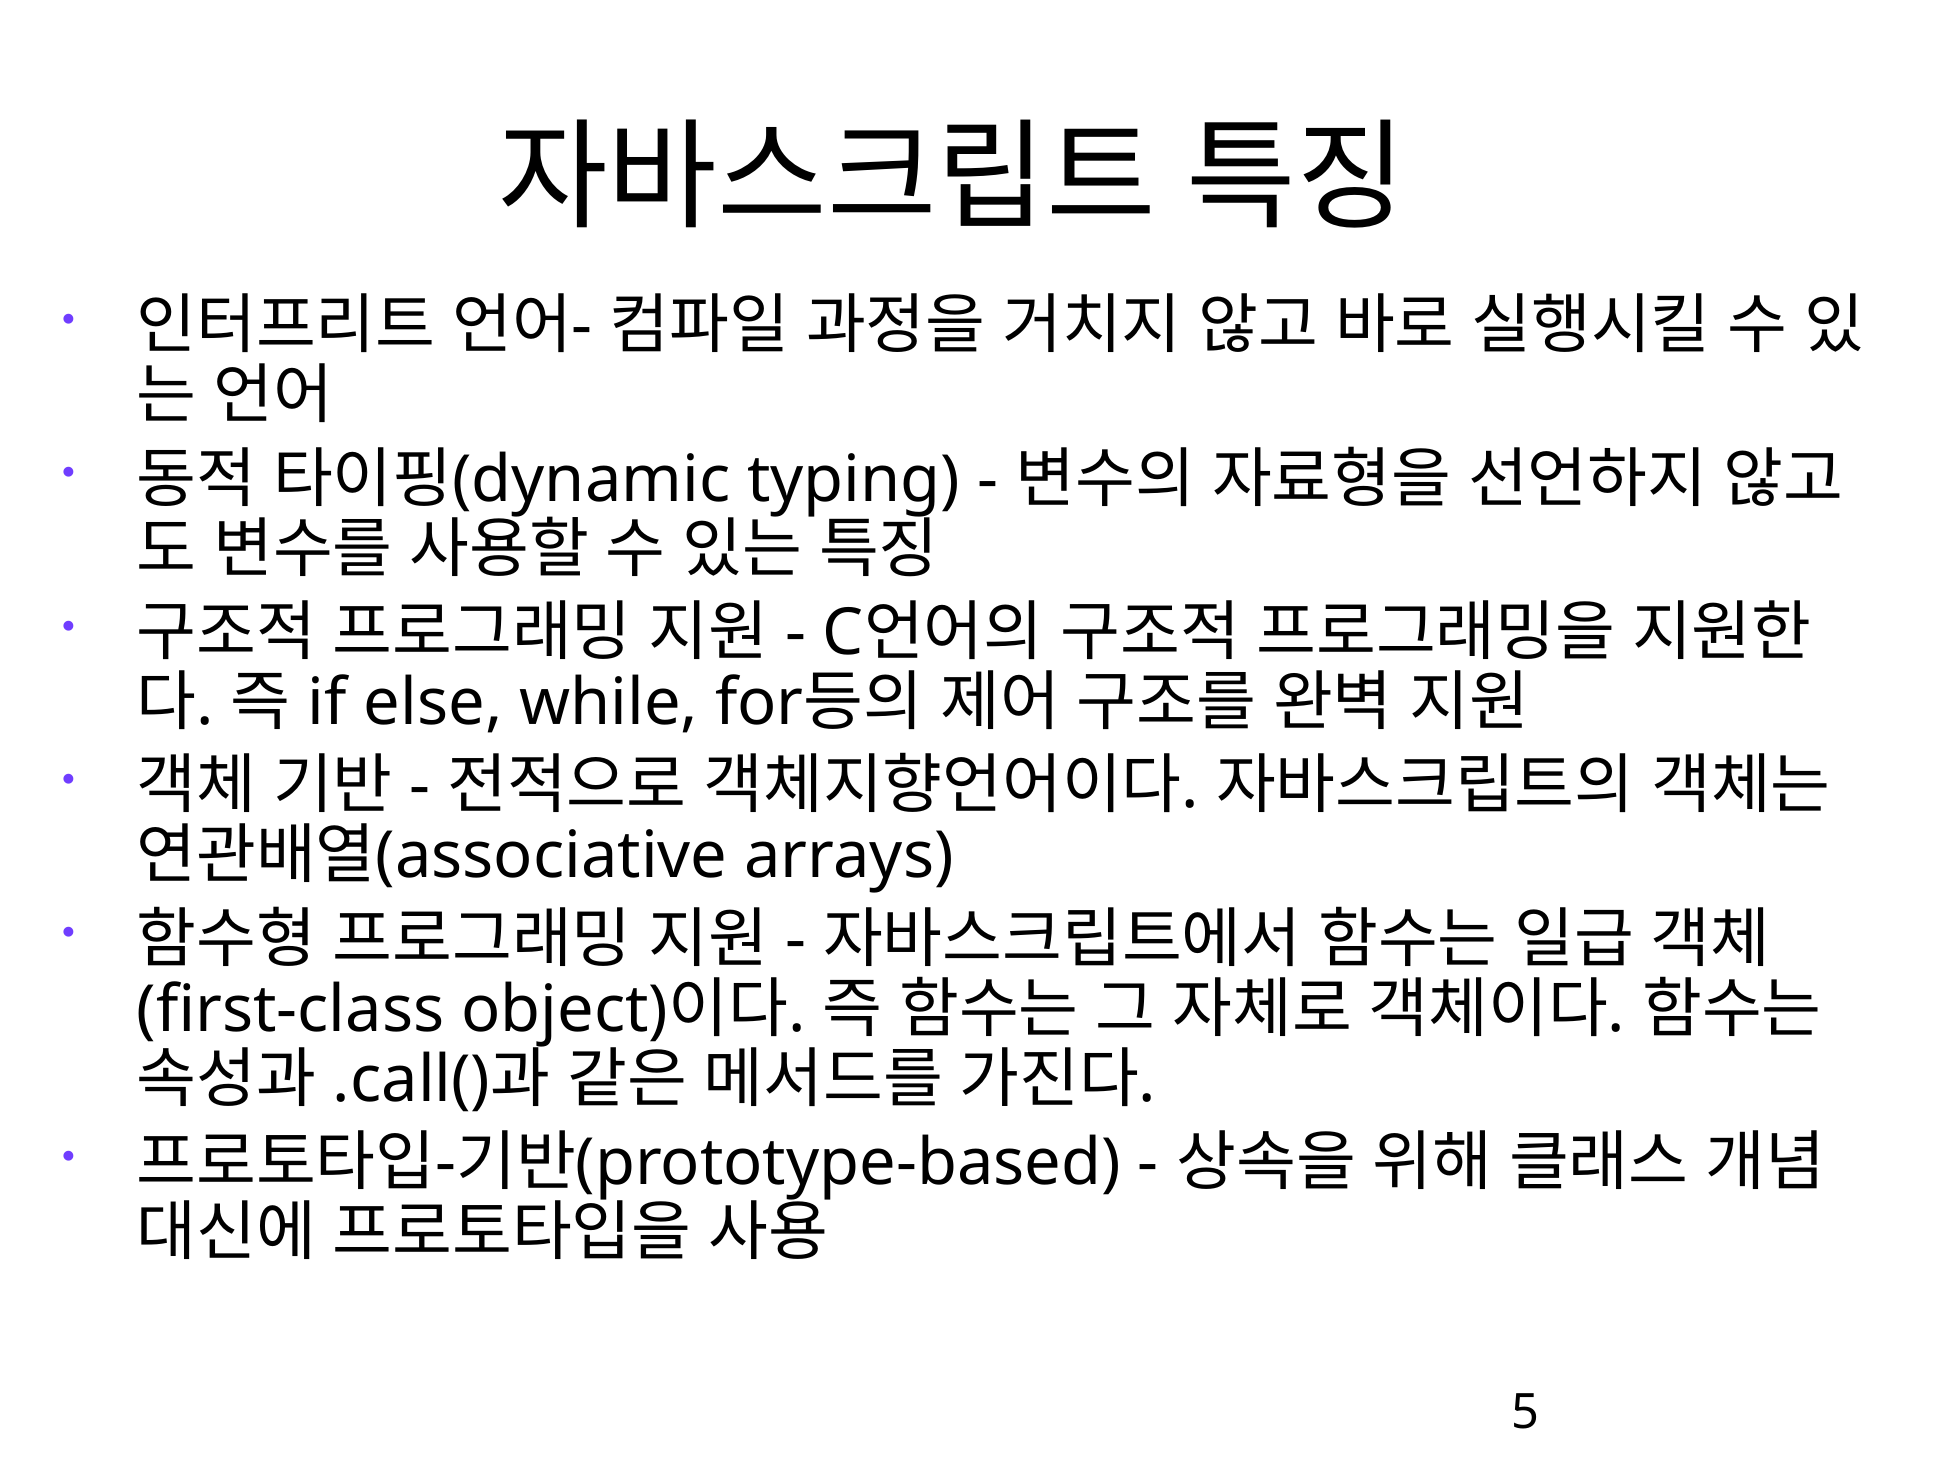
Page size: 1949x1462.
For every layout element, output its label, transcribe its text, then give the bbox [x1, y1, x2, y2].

list 인터프리트 언어- 컴파일 과정을 거치지 않고 바로 실행시킬 수 있는 언어 동적 타이핑(dynamic typing) - 변수의 자료형을 선언하지 않고도 변수를 사용할 수 있는 특징 구조적 프로그래밍 지원 - C언어의 구조적 프로그래밍을 지원한다. 즉 if else, while, for등의 제어 구조를 완벽 지원 객체 기반 - 전적으로 객체지향언어이다. 자바스크립트의 객체는 연관배열(associative arrays) 함수형 프로그래밍 지원 - 자바스크립트에서 함수는 일급 객체(first-class object)이다. 즉 함수는 그 자체로 객체이다. 함수는 속성과 .call()과 같은 메서드를 가진다. 프로토타입-기반(prototype-based) - 상속을 위해 클래스 개념 대신에 프로토타입을 사용 [48, 284, 1897, 1343]
slide_number <숫자> [1496, 1372, 1899, 1462]
title 자바스크립트 특징 [156, 92, 1749, 255]
